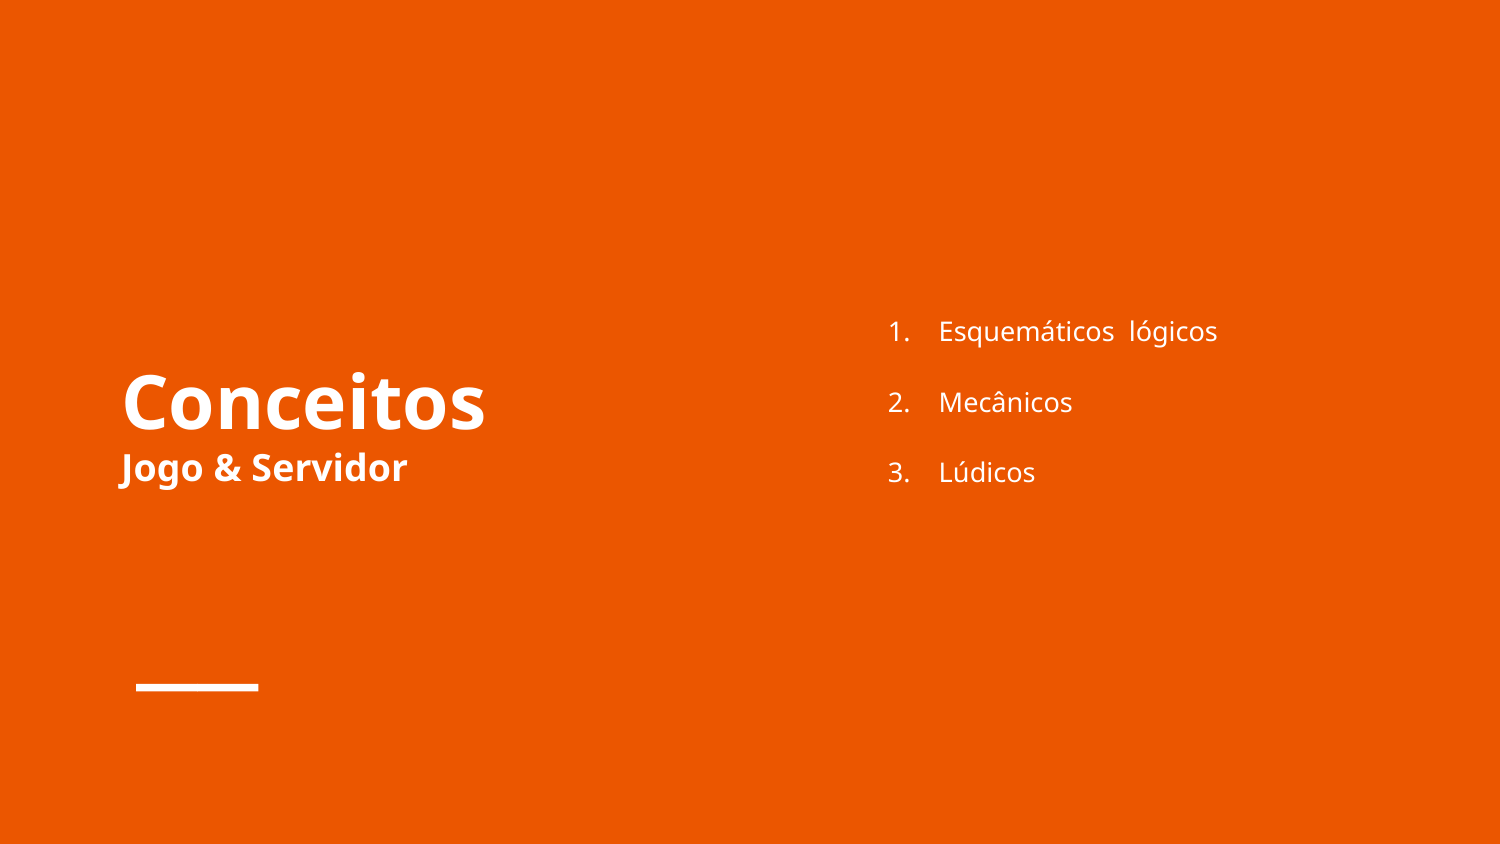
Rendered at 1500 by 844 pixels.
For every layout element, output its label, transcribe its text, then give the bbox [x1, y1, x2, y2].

title Conceitos Jogo & Servidor [106, 177, 1258, 667]
list Esquemáticos lógicos Mecânicos Lúdicos [848, 294, 1403, 791]
